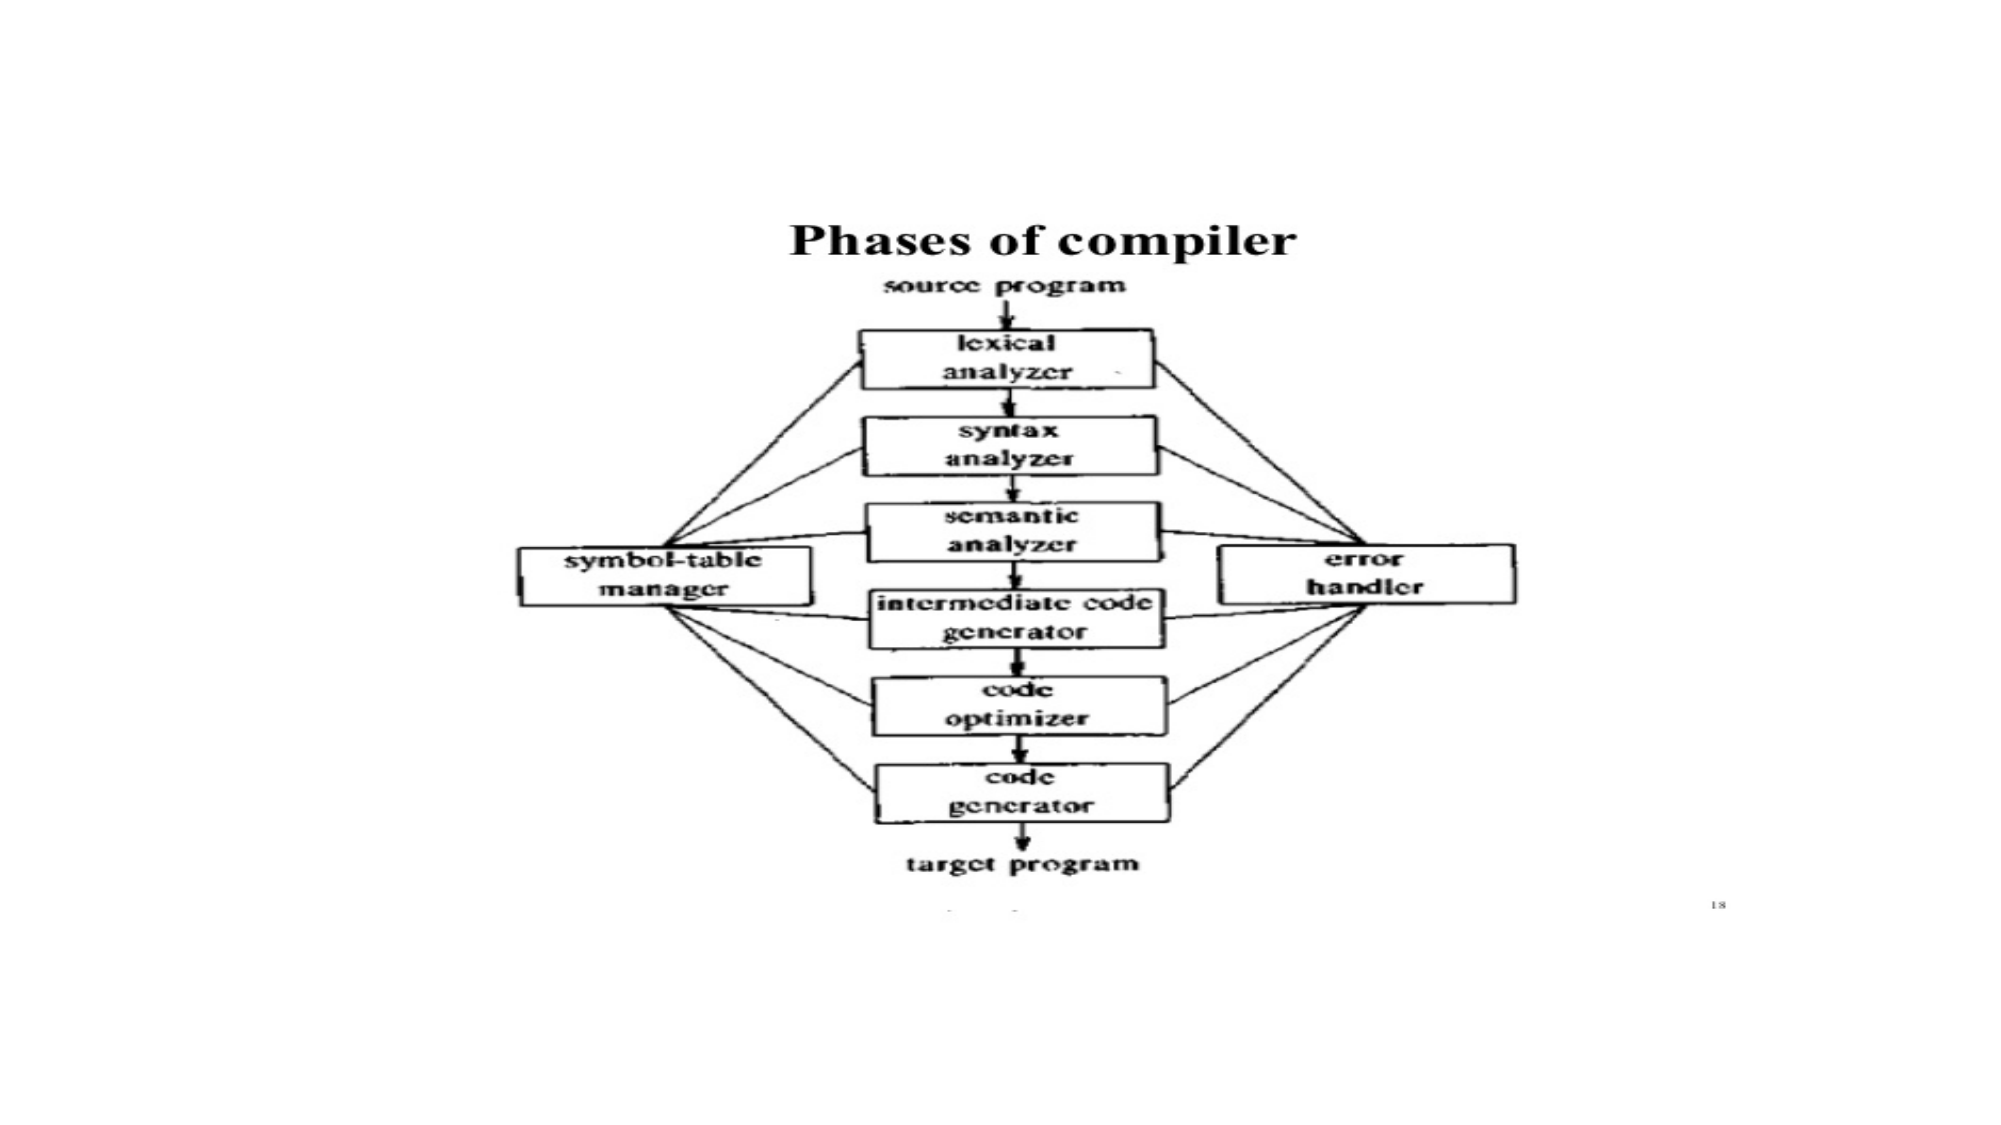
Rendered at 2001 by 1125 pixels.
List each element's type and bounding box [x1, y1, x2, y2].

picture [226, 190, 1777, 934]
